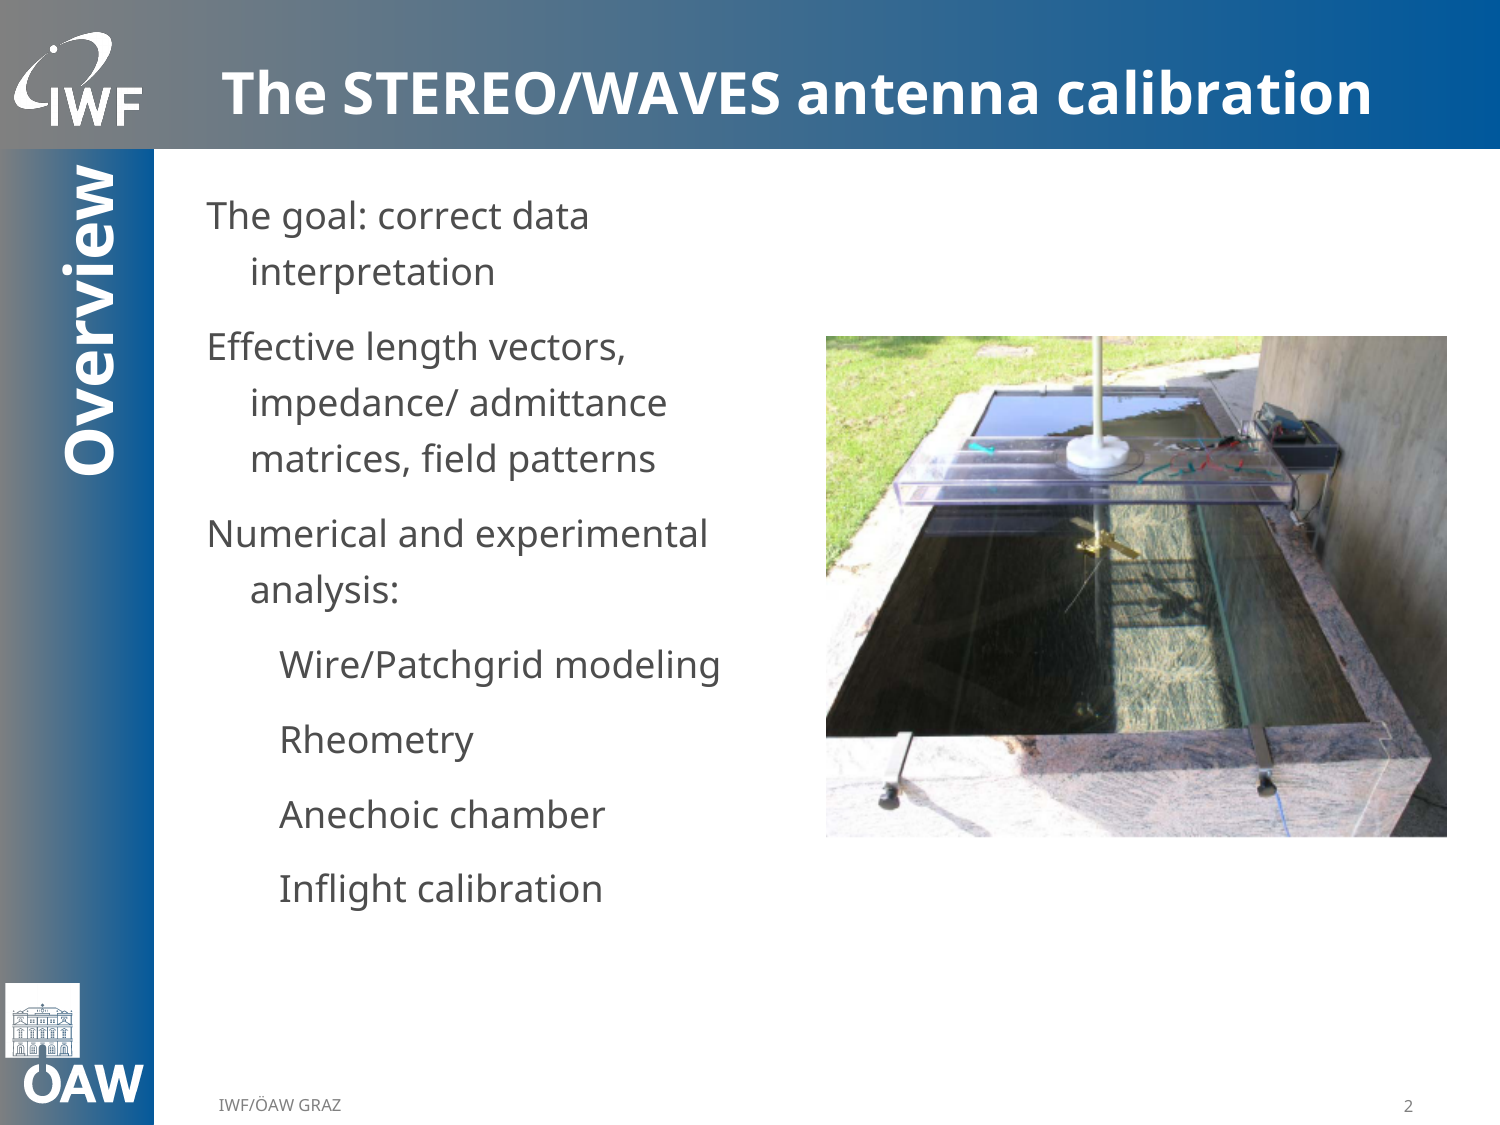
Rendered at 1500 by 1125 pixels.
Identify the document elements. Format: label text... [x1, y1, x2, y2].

picture [5, 983, 154, 1105]
picture [826, 336, 1447, 839]
title The STEREO/WAVES antenna calibration [206, 42, 1459, 149]
text_box Overview [29, 148, 154, 959]
list The goal: correct data interpretation Effective length vectors, impedance/ admittance matrices, field patterns Numerical and experimental analysis: Wire/Patchgrid modeling Rheometry Anechoic chamber Inflight calibration [206, 184, 818, 1083]
picture [8, 32, 154, 132]
